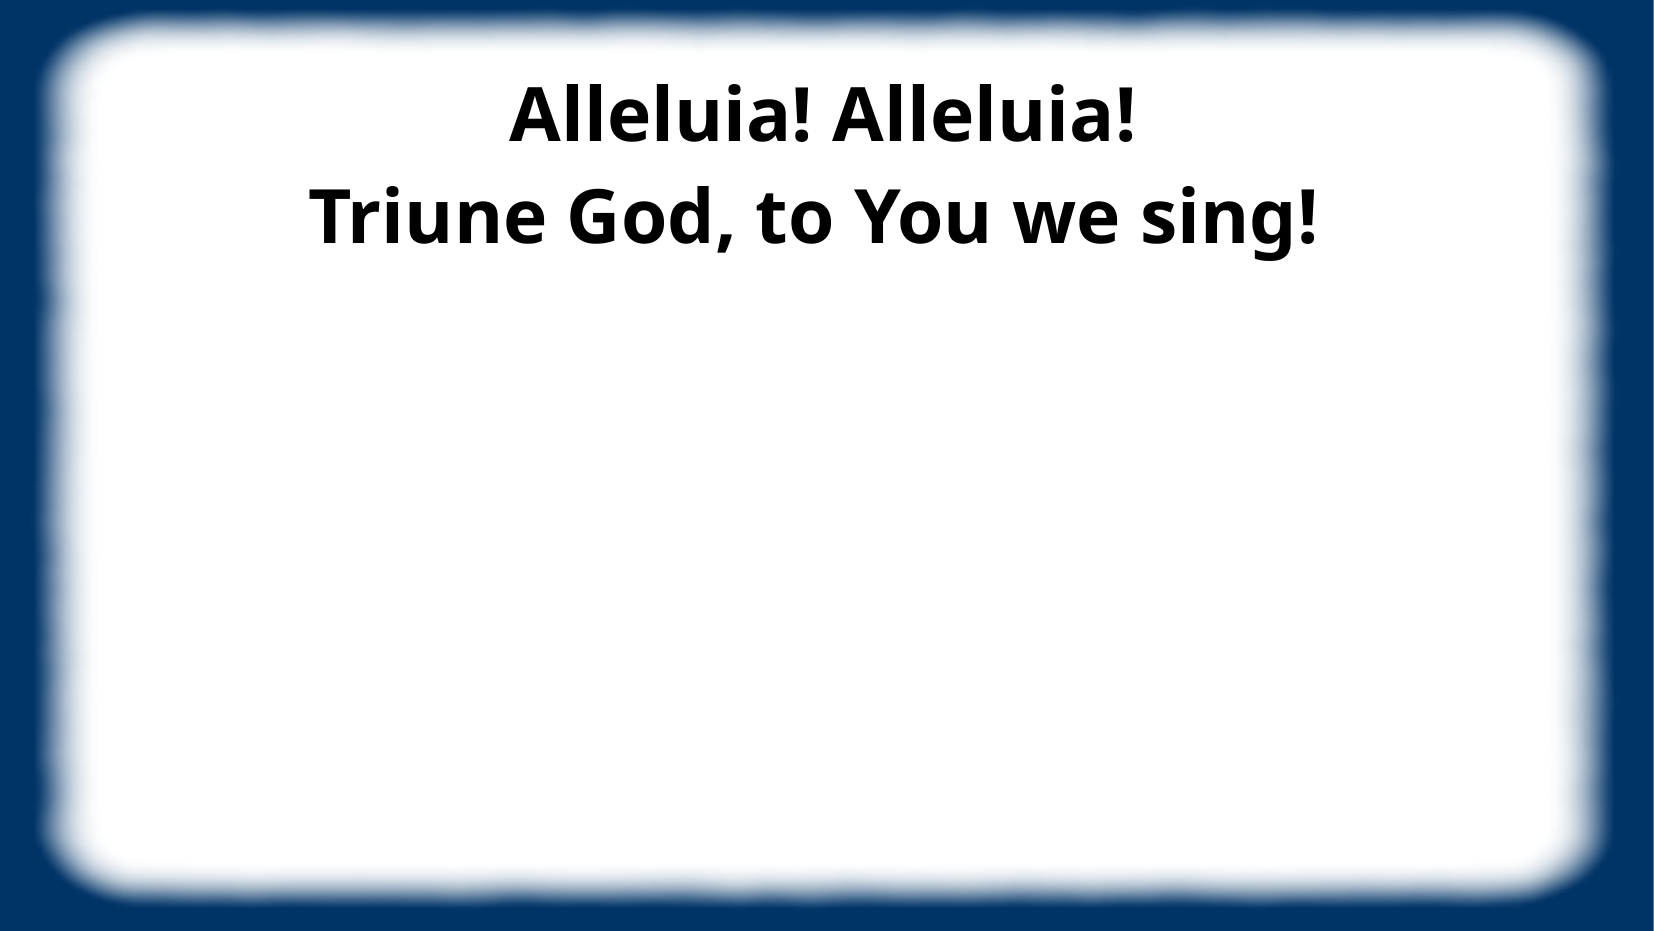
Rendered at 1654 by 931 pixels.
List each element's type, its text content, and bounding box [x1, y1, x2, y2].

text_box Alleluia! Alleluia! Triune God, to You we sing! [90, 54, 1558, 273]
picture [0, 0, 1654, 931]
